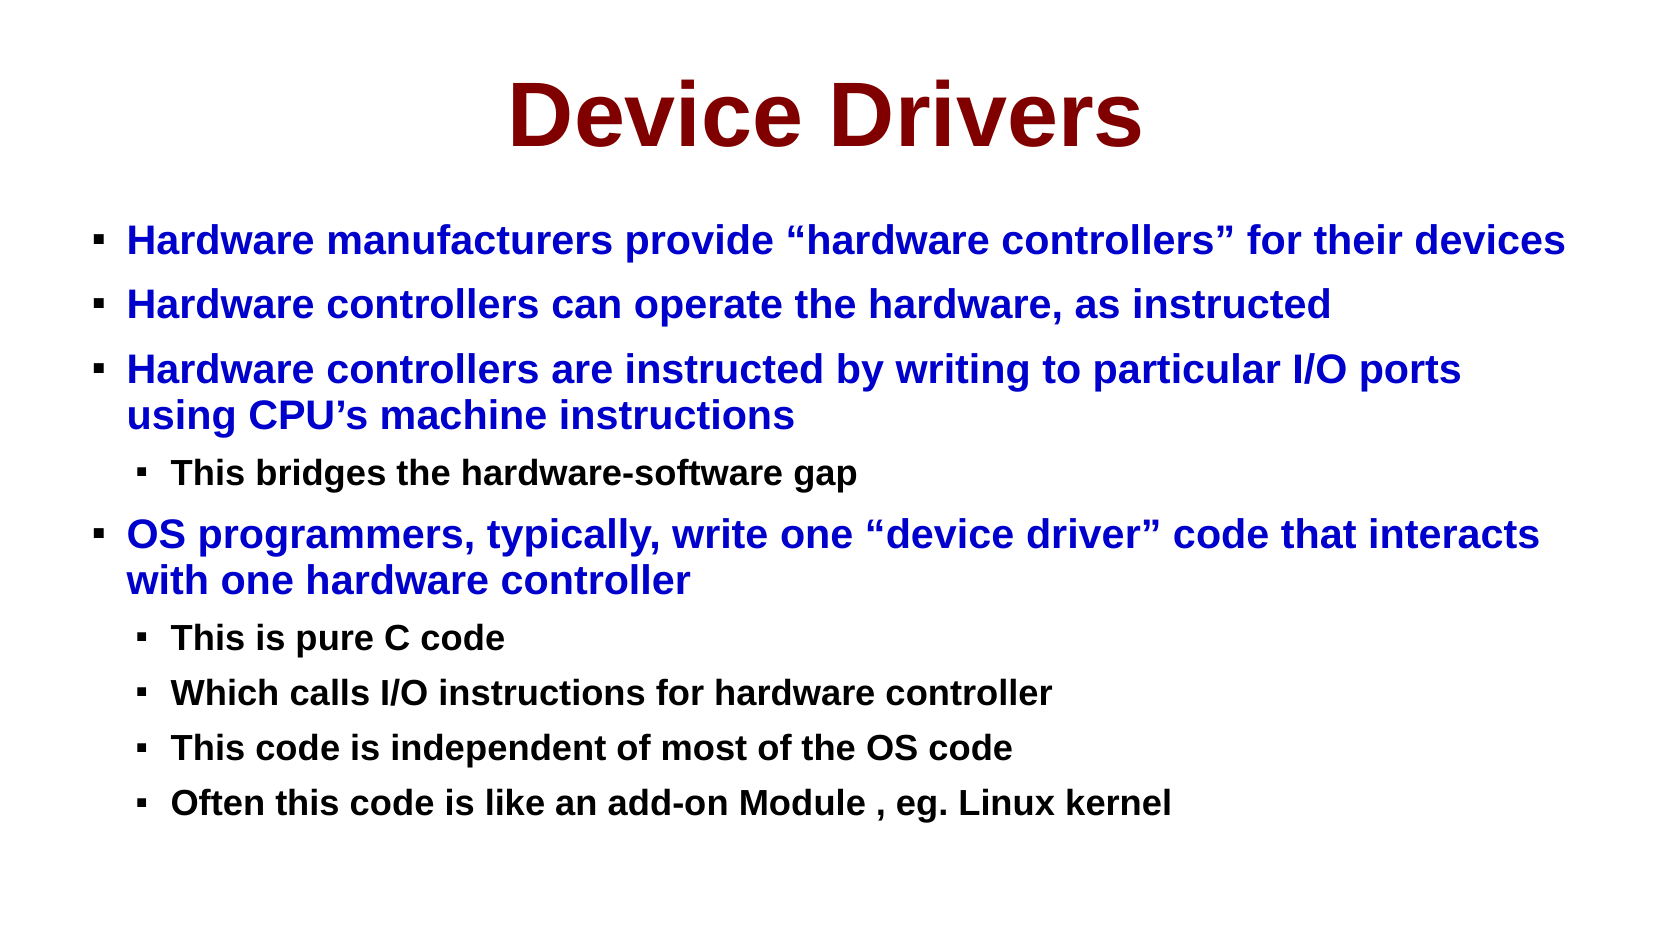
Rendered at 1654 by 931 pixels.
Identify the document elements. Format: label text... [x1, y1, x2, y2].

list Hardware manufacturers provide “hardware controllers” for their devices Hardware controllers can operate the hardware, as instructed Hardware controllers are instructed by writing to particular I/O ports using CPU’s machine instructions This bridges the hardware-software gap OS programmers, typically, write one “device driver” code that interacts with one hardware controller This is pure C code Which calls I/O instructions for hardware controller This code is independent of most of the OS code Often this code is like an add-on Module , eg. Linux kernel [82, 217, 1583, 875]
title Device Drivers [82, 37, 1571, 193]
